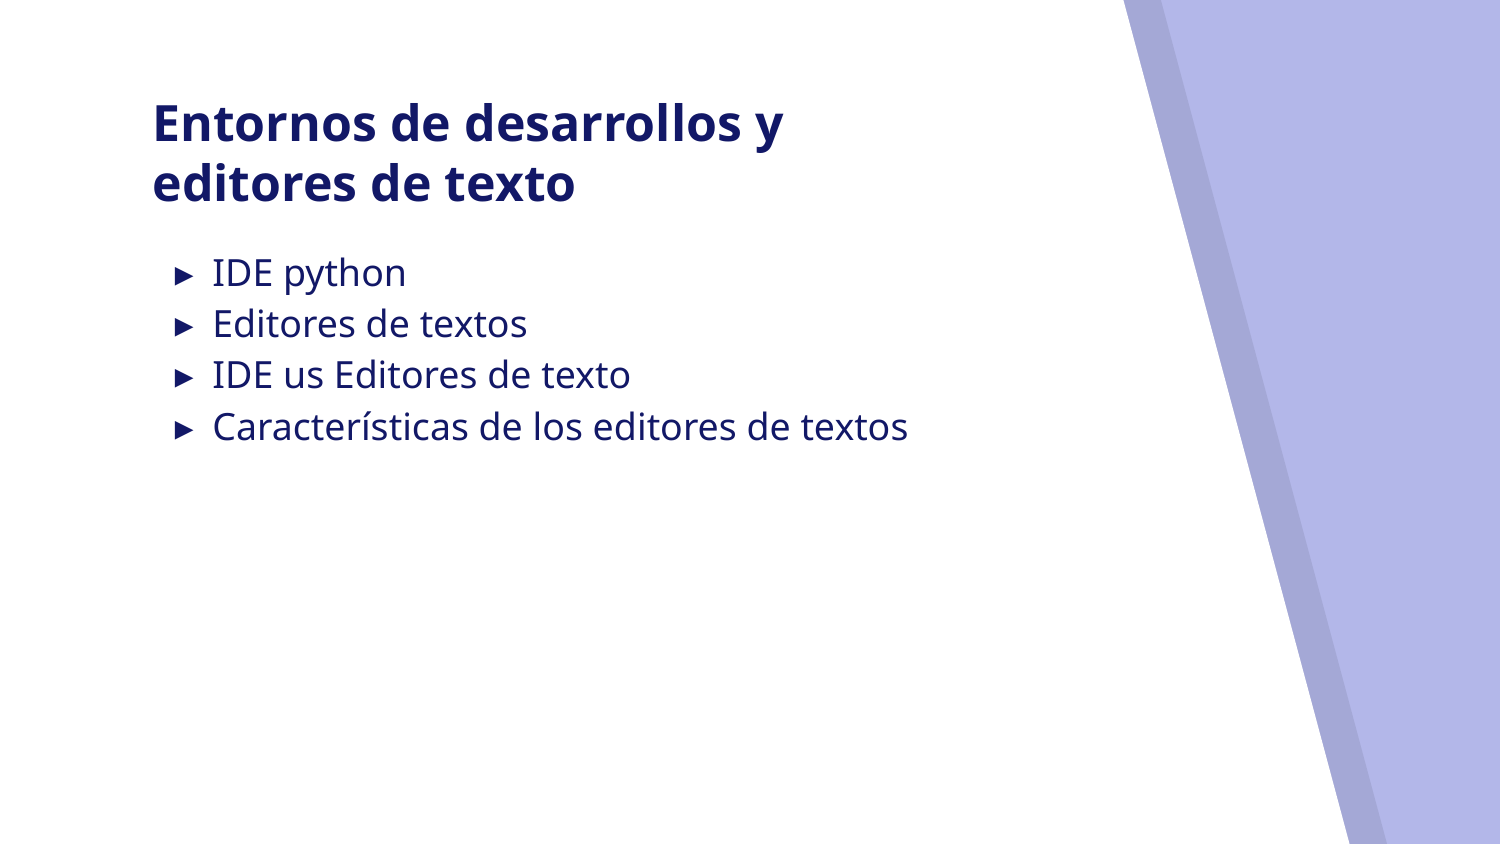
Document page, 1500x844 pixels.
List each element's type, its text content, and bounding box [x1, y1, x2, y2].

list IDE python Editores de textos IDE us Editores de texto Características de los editores de textos [137, 246, 1011, 587]
title Entornos de desarrollos y editores de texto [137, 146, 1011, 227]
